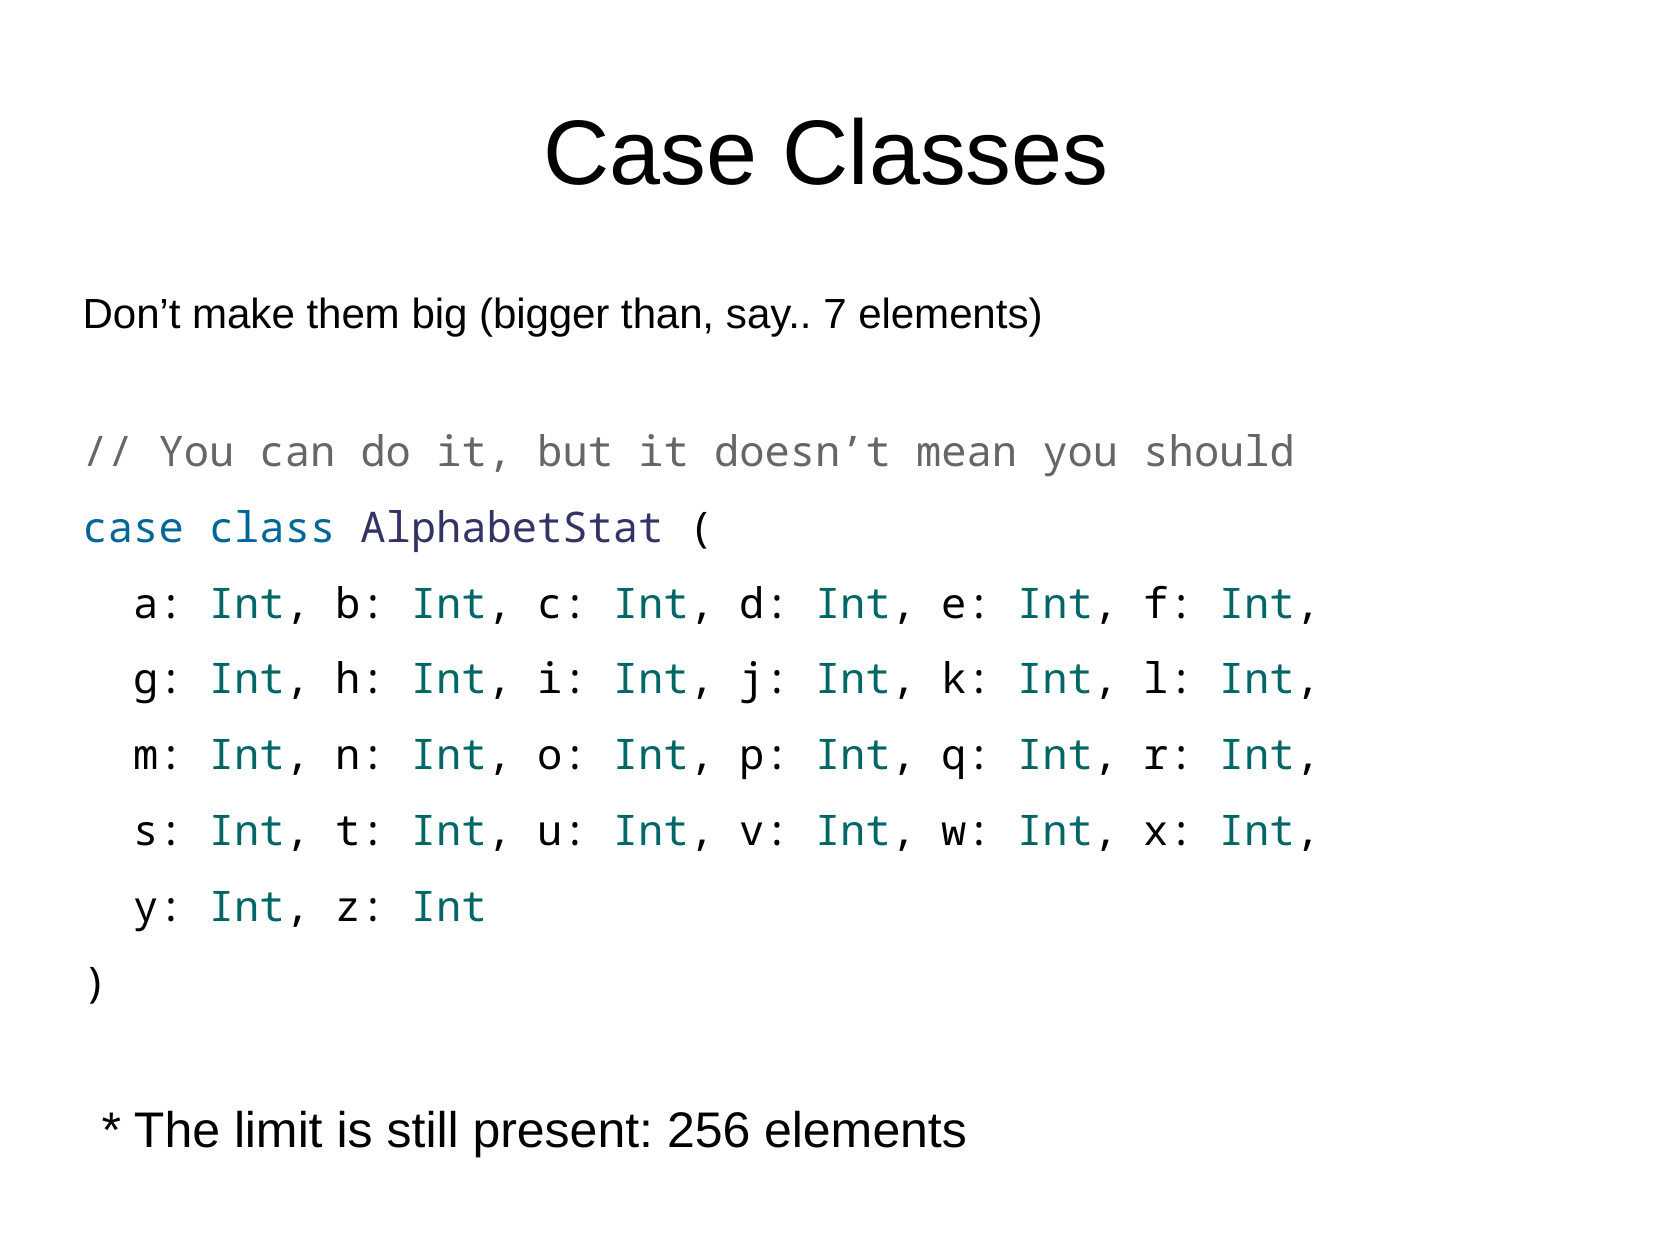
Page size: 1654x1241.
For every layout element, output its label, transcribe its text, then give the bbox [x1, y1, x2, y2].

list Don’t make them big (bigger than, say.. 7 elements) // You can do it, but it doesn’t mean you should case class AlphabetStat ( a: Int, b: Int, c: Int, d: Int, e: Int, f: Int, g: Int, h: Int, i: Int, j: Int, k: Int, l: Int, m: Int, n: Int, o: Int, p: Int, q: Int, r: Int, s: Int, t: Int, u: Int, v: Int, w: Int, x: Int, y: Int, z: Int ) [82, 290, 1571, 1010]
text_box * The limit is still present: 256 elements [86, 1095, 983, 1166]
title Case Classes [82, 49, 1571, 257]
